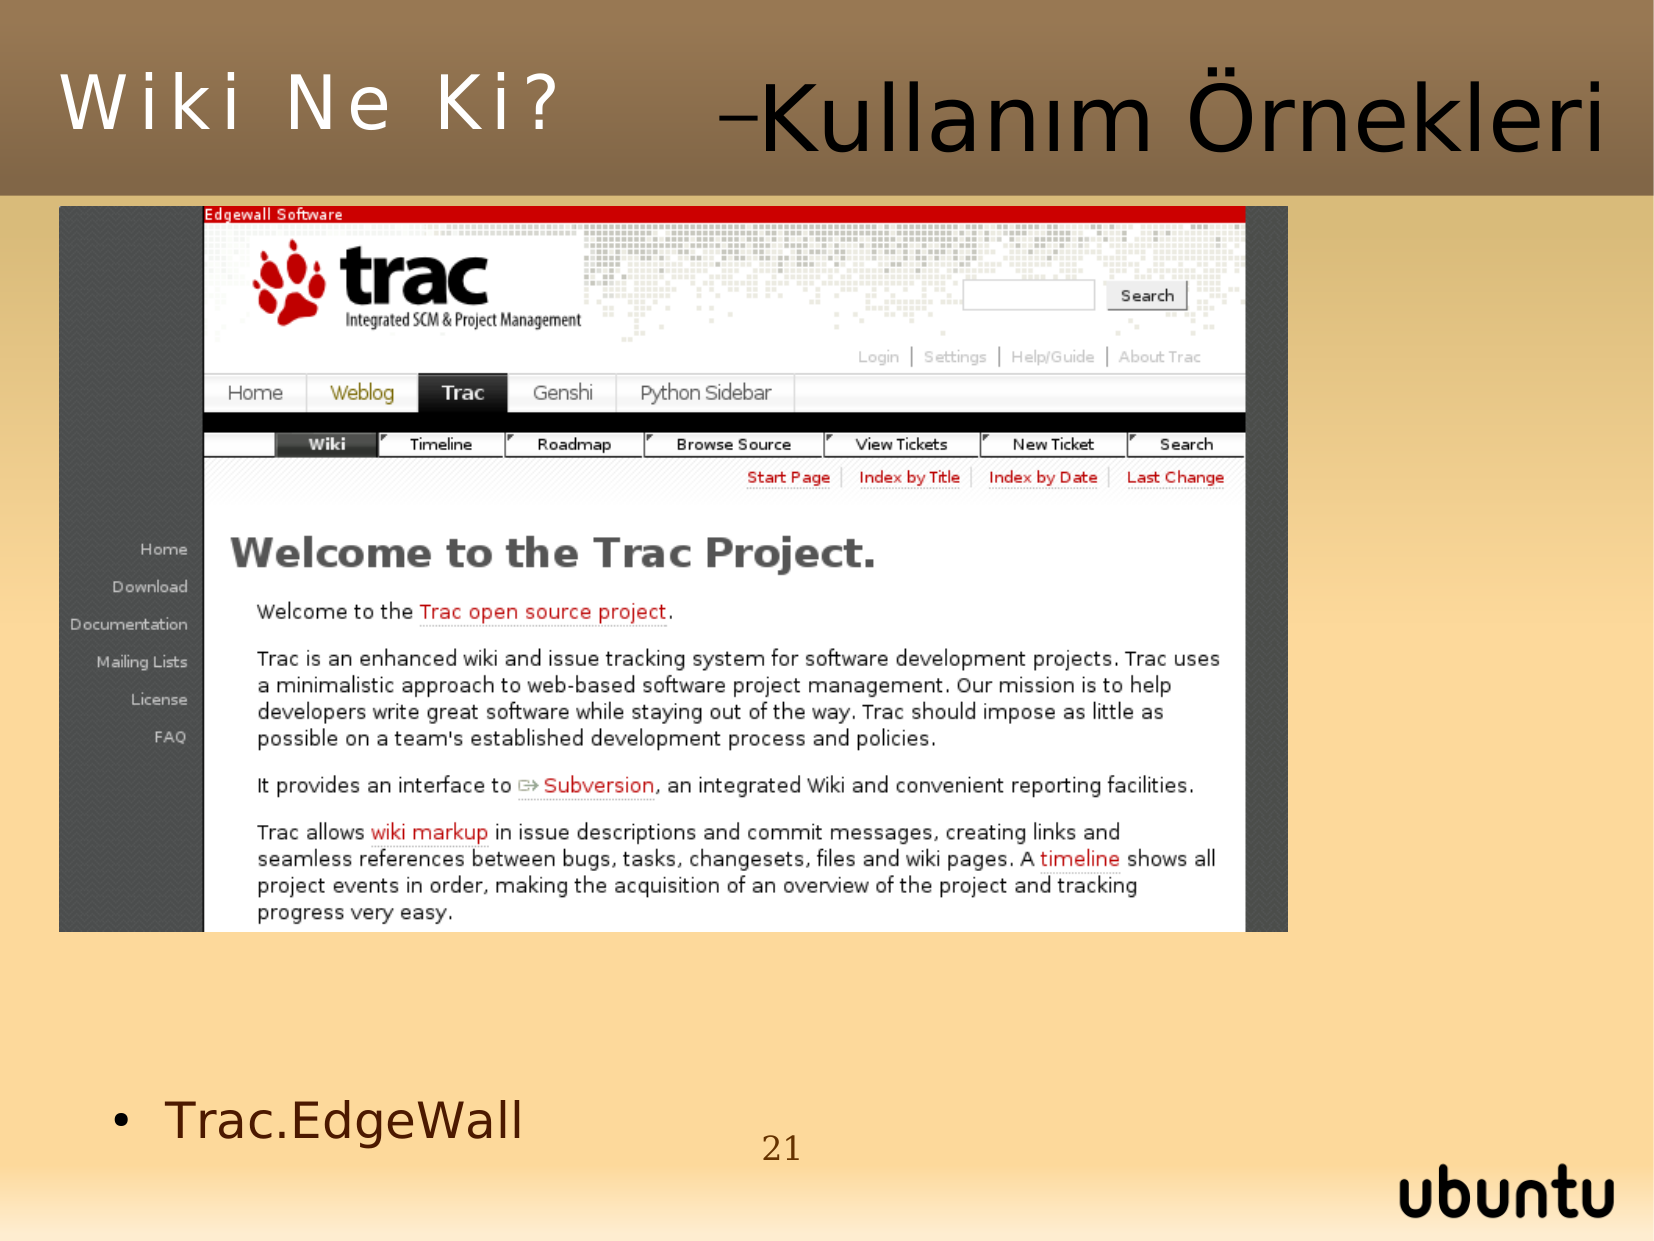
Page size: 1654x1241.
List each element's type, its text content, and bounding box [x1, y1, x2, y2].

text_box Kullanım Örnekleri [679, 59, 1625, 182]
title Wiki Ne Ki? [59, 29, 739, 178]
picture [0, 0, 1654, 1241]
list Trac.EdgeWall [76, 1092, 1565, 1168]
